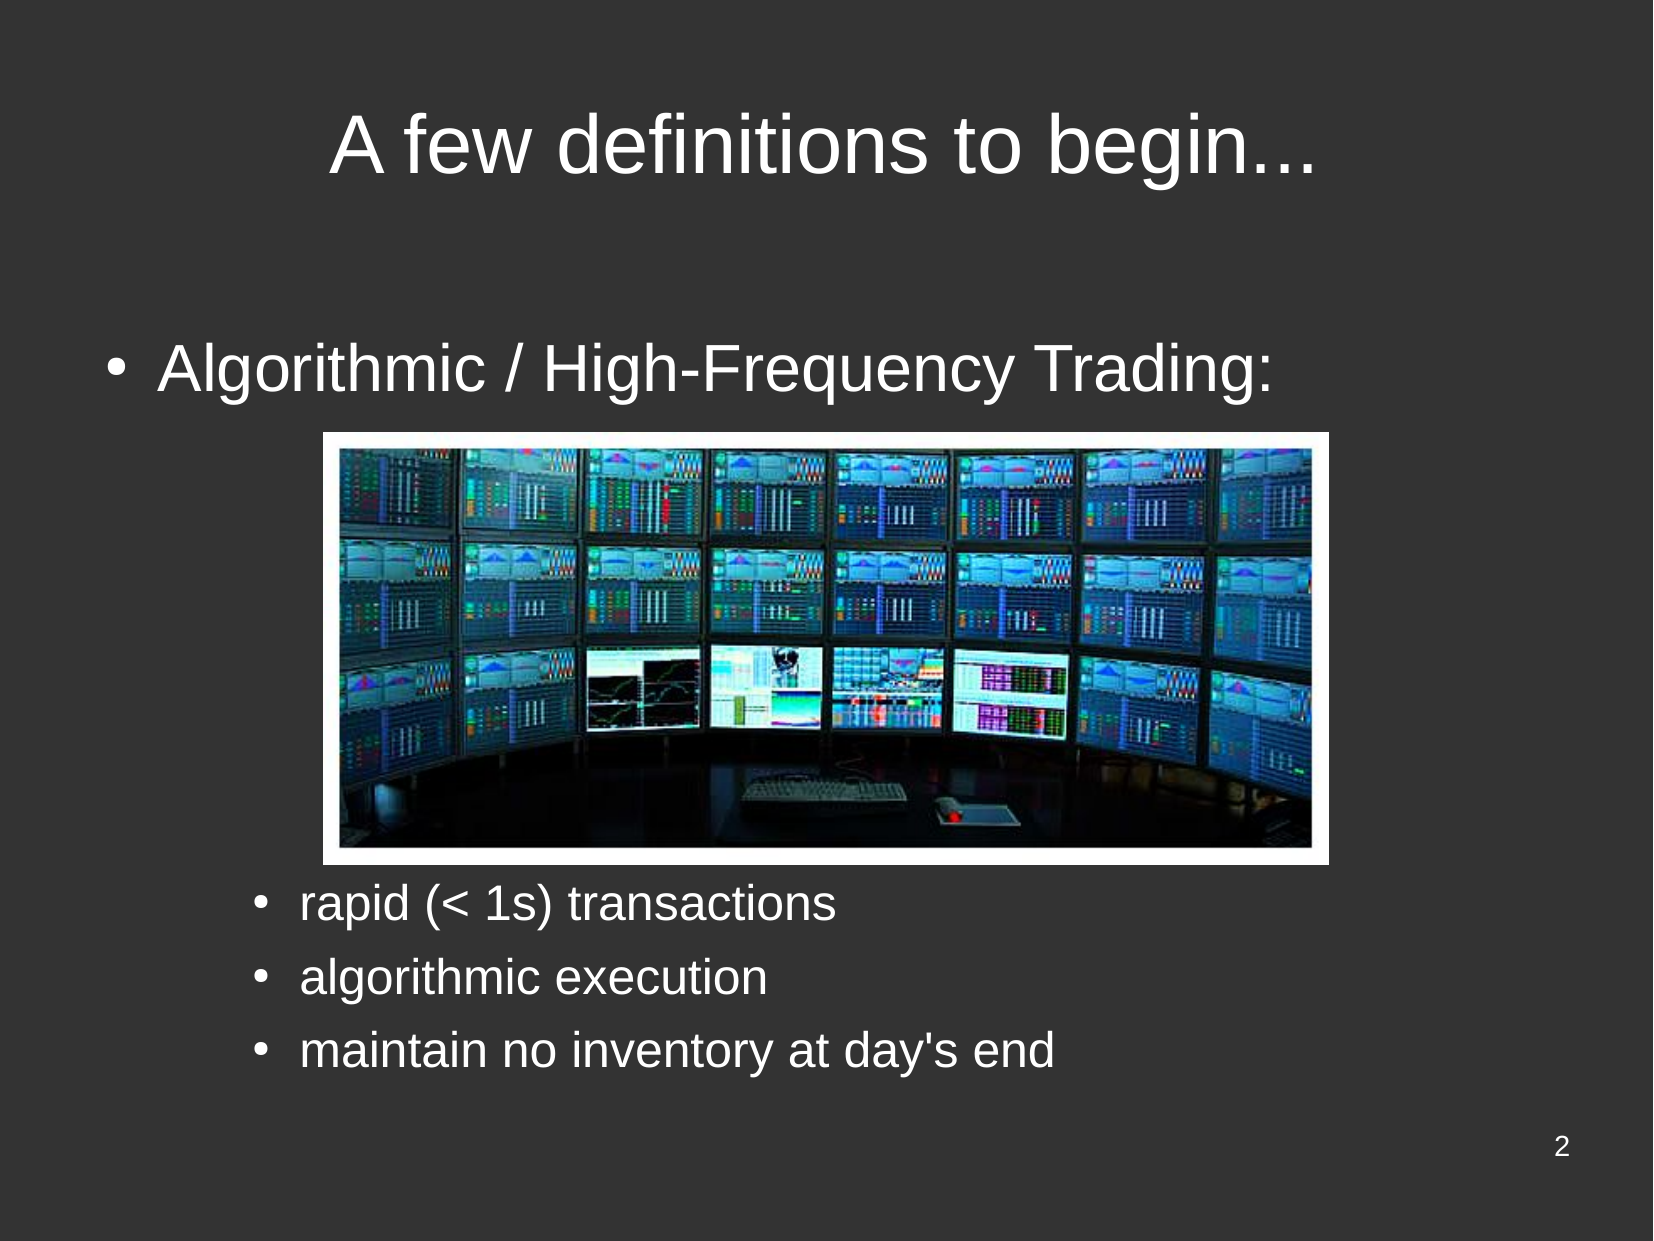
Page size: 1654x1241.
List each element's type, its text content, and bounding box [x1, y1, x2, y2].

picture [323, 432, 1329, 865]
title A few definitions to begin... [30, 1, 1621, 289]
list Algorithmic / High-Frequency Trading: rapid (< 1s) transactions algorithmic execution maintain no inventory at day's end [86, 330, 1546, 1100]
